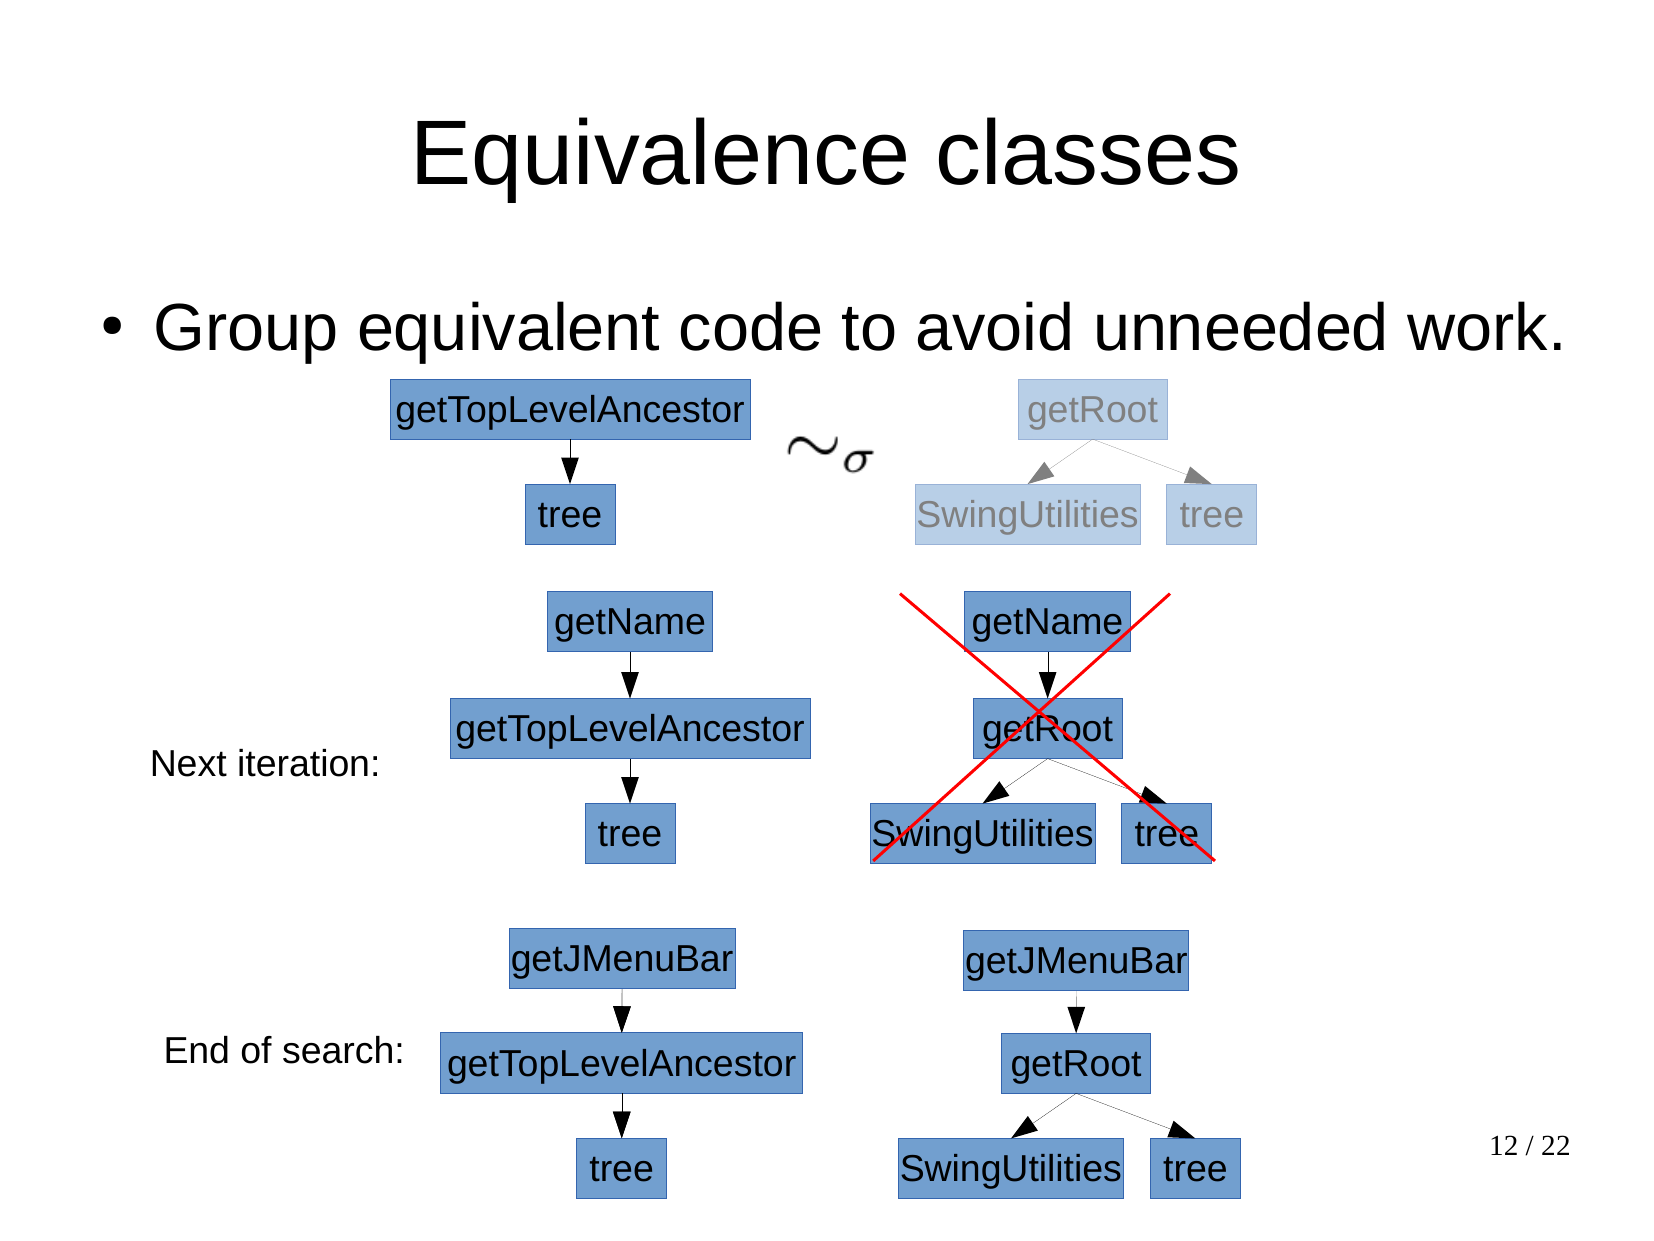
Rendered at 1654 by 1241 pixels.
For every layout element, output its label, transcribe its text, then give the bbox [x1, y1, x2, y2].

text_box [900, 369, 1306, 565]
text_box tree [585, 803, 676, 864]
text_box getRoot [987, 723, 997, 739]
text_box getTopLevelAncestor [390, 379, 751, 440]
text_box getTopLevelAncestor [450, 698, 811, 759]
text_box getTopLevelAncestor [440, 1032, 803, 1094]
text_box getJMenuBar [509, 928, 736, 989]
title Equivalence classes [82, 49, 1571, 257]
text_box getName [547, 591, 713, 652]
text_box tree [1121, 803, 1212, 864]
text_box getRoot [1001, 1033, 1151, 1094]
text_box End of search: [148, 1022, 421, 1080]
text_box getJMenuBar [963, 930, 1189, 991]
text_box getName [1109, 632, 1131, 652]
text_box Next iteration: [135, 735, 396, 792]
text_box getRoot [973, 698, 1036, 759]
text_box getRoot [1027, 698, 1050, 708]
text_box getRoot [1066, 723, 1077, 738]
text_box SwingUtilities [870, 803, 1096, 864]
text_box tree [1150, 1138, 1241, 1199]
text_box tree [1152, 803, 1212, 855]
list Group equivalent code to avoid unneeded work. [82, 290, 1591, 1010]
text_box tree [576, 1138, 667, 1199]
text_box tree [525, 484, 616, 545]
text_box getRoot [990, 718, 1091, 759]
text_box getName [964, 591, 1131, 652]
text_box SwingUtilities [898, 1138, 1124, 1199]
picture [778, 421, 882, 485]
text_box getRoot [1042, 698, 1123, 759]
